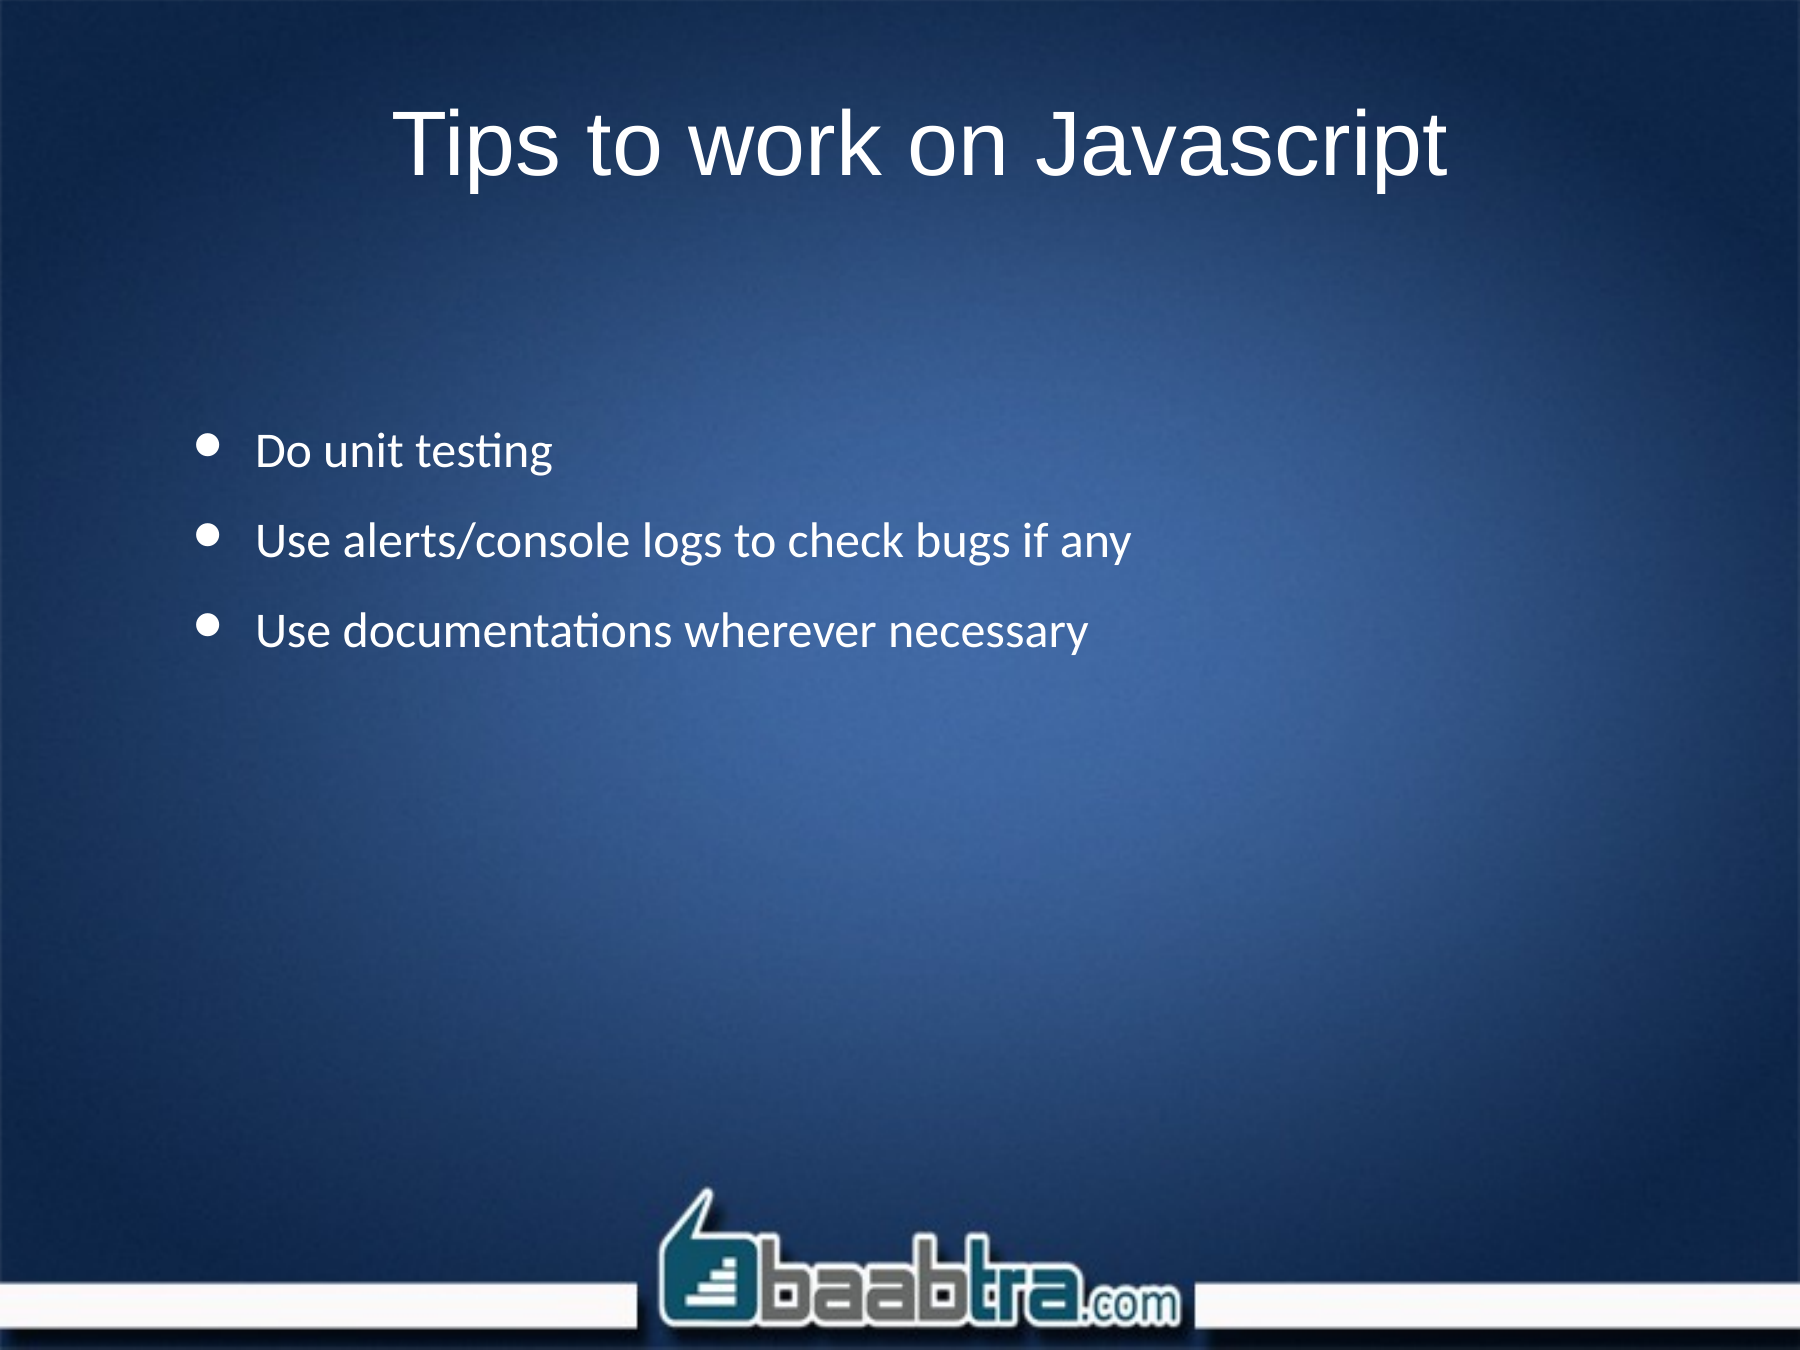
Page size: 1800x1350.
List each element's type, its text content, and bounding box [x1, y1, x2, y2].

picture [0, 0, 1800, 1350]
text_box Tips to work on Javascript [75, 45, 1766, 233]
text_box Do unit testing Use alerts/console logs to check bugs if any Use documentations wherever necessary [165, 372, 1635, 544]
